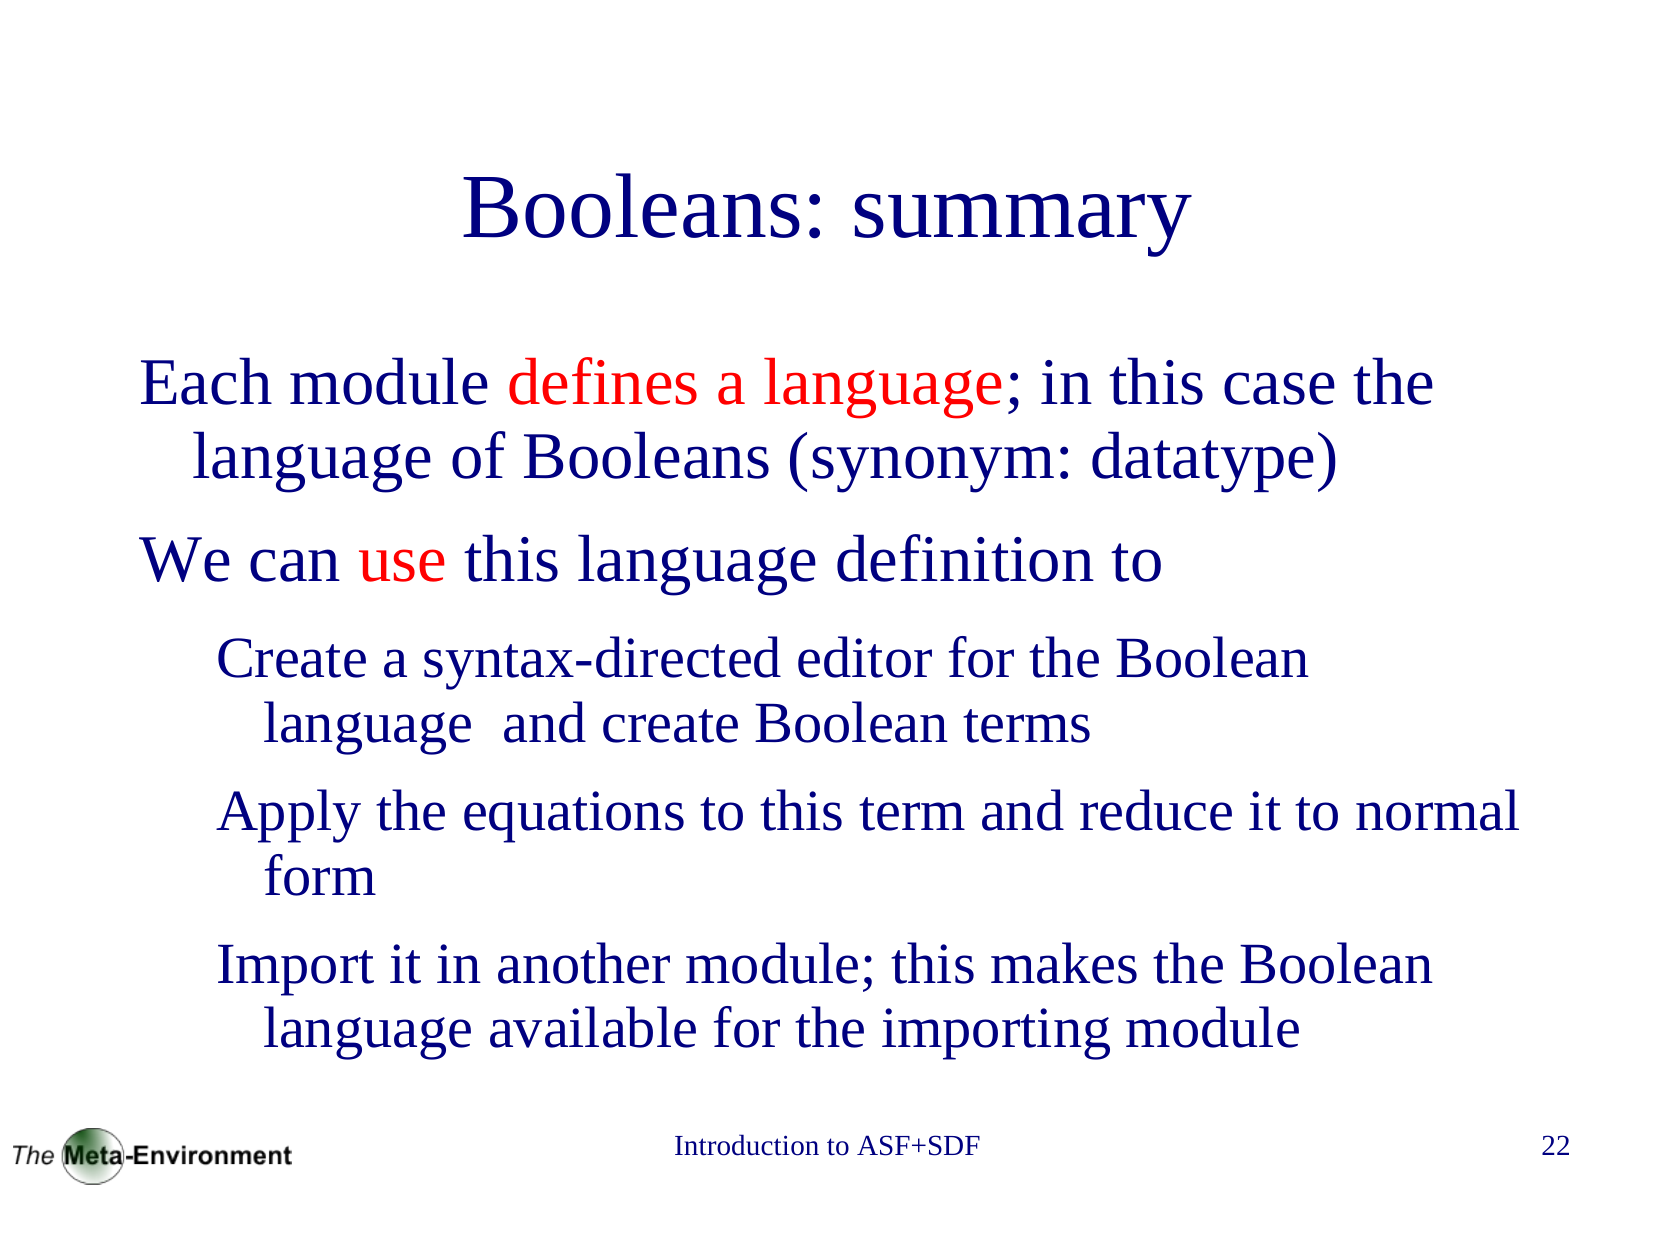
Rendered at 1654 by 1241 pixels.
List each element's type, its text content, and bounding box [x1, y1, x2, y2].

list Each module defines a language; in this case the language of Booleans (synonym: datatype) We can use this language definition to Create a syntax-directed editor for the Boolean language and create Boolean terms Apply the equations to this term and reduce it to normal form Import it in another module; this makes the Boolean language available for the importing module [121, 344, 1534, 1127]
picture [13, 1128, 292, 1185]
title Booleans: summary [121, 102, 1534, 311]
